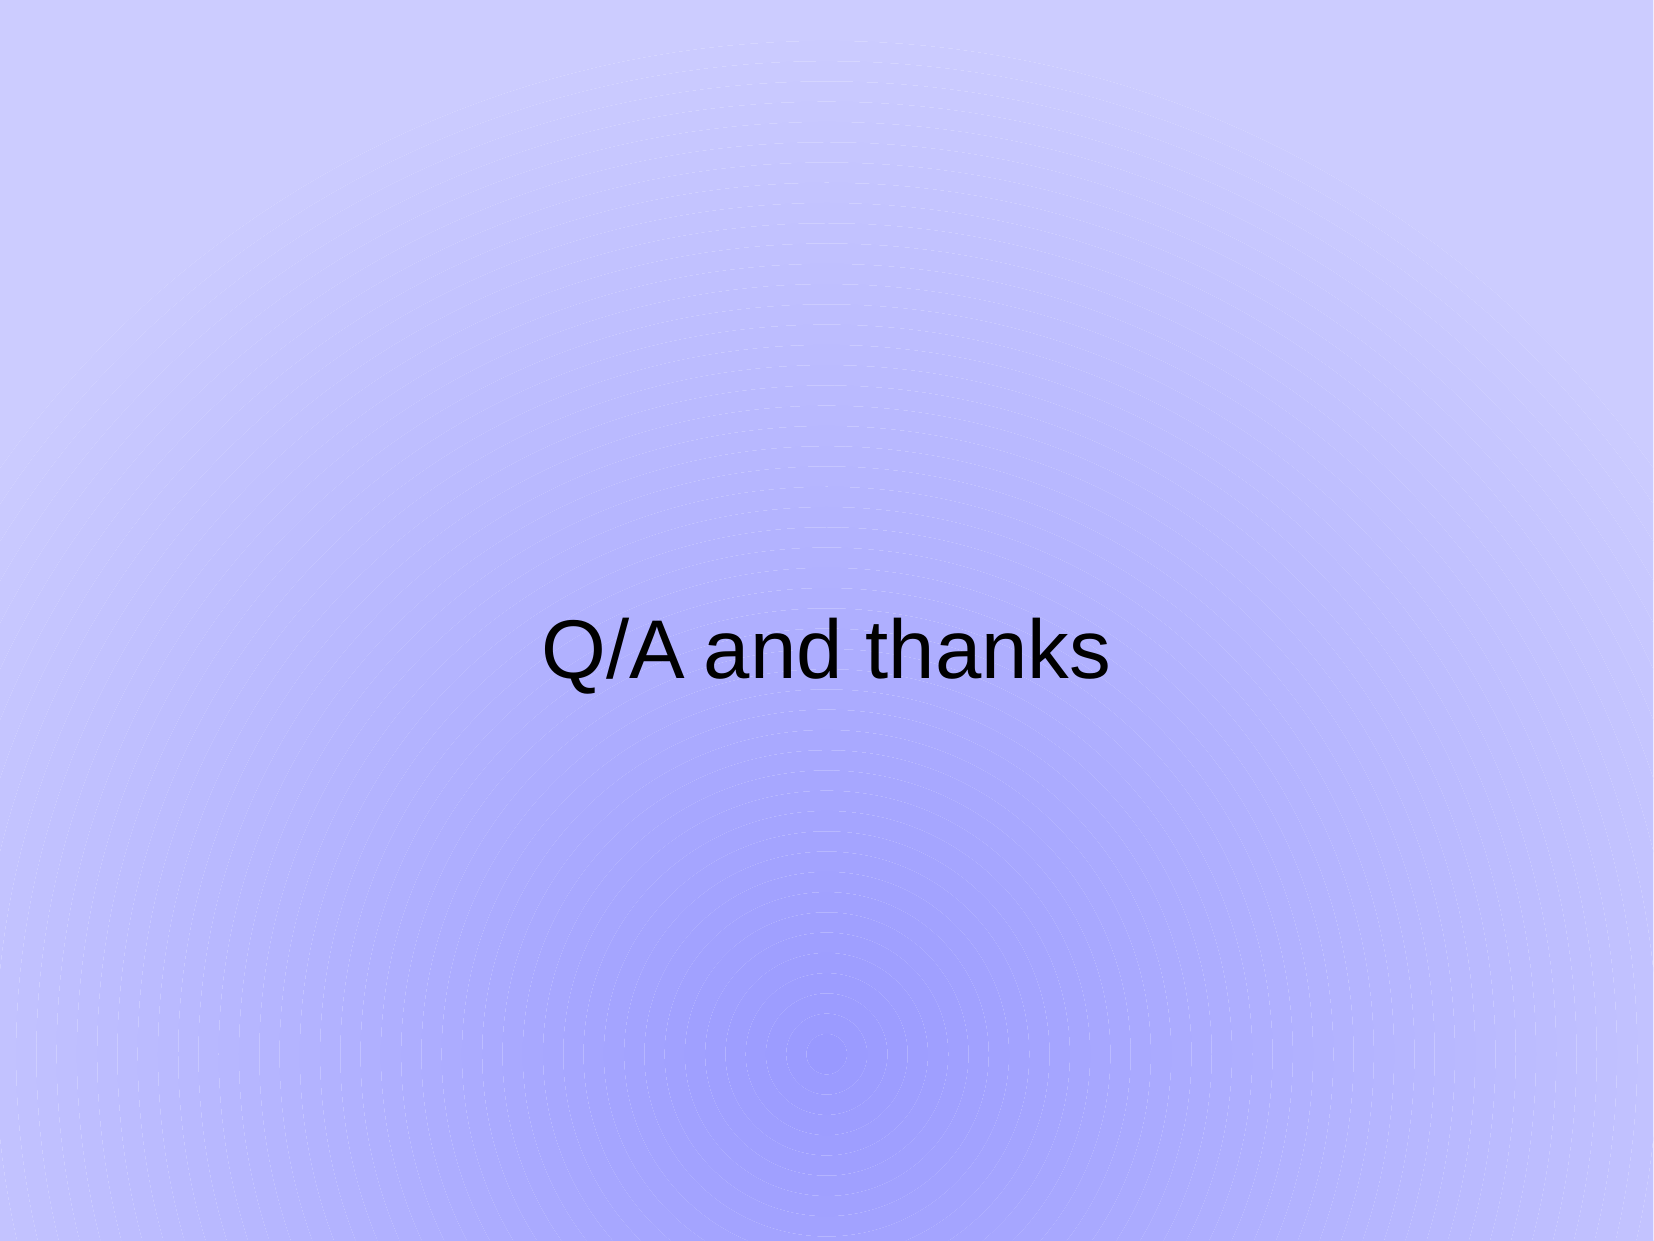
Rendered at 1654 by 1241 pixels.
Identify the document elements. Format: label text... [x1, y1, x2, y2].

subtitle Q/A and thanks [82, 238, 1571, 1062]
